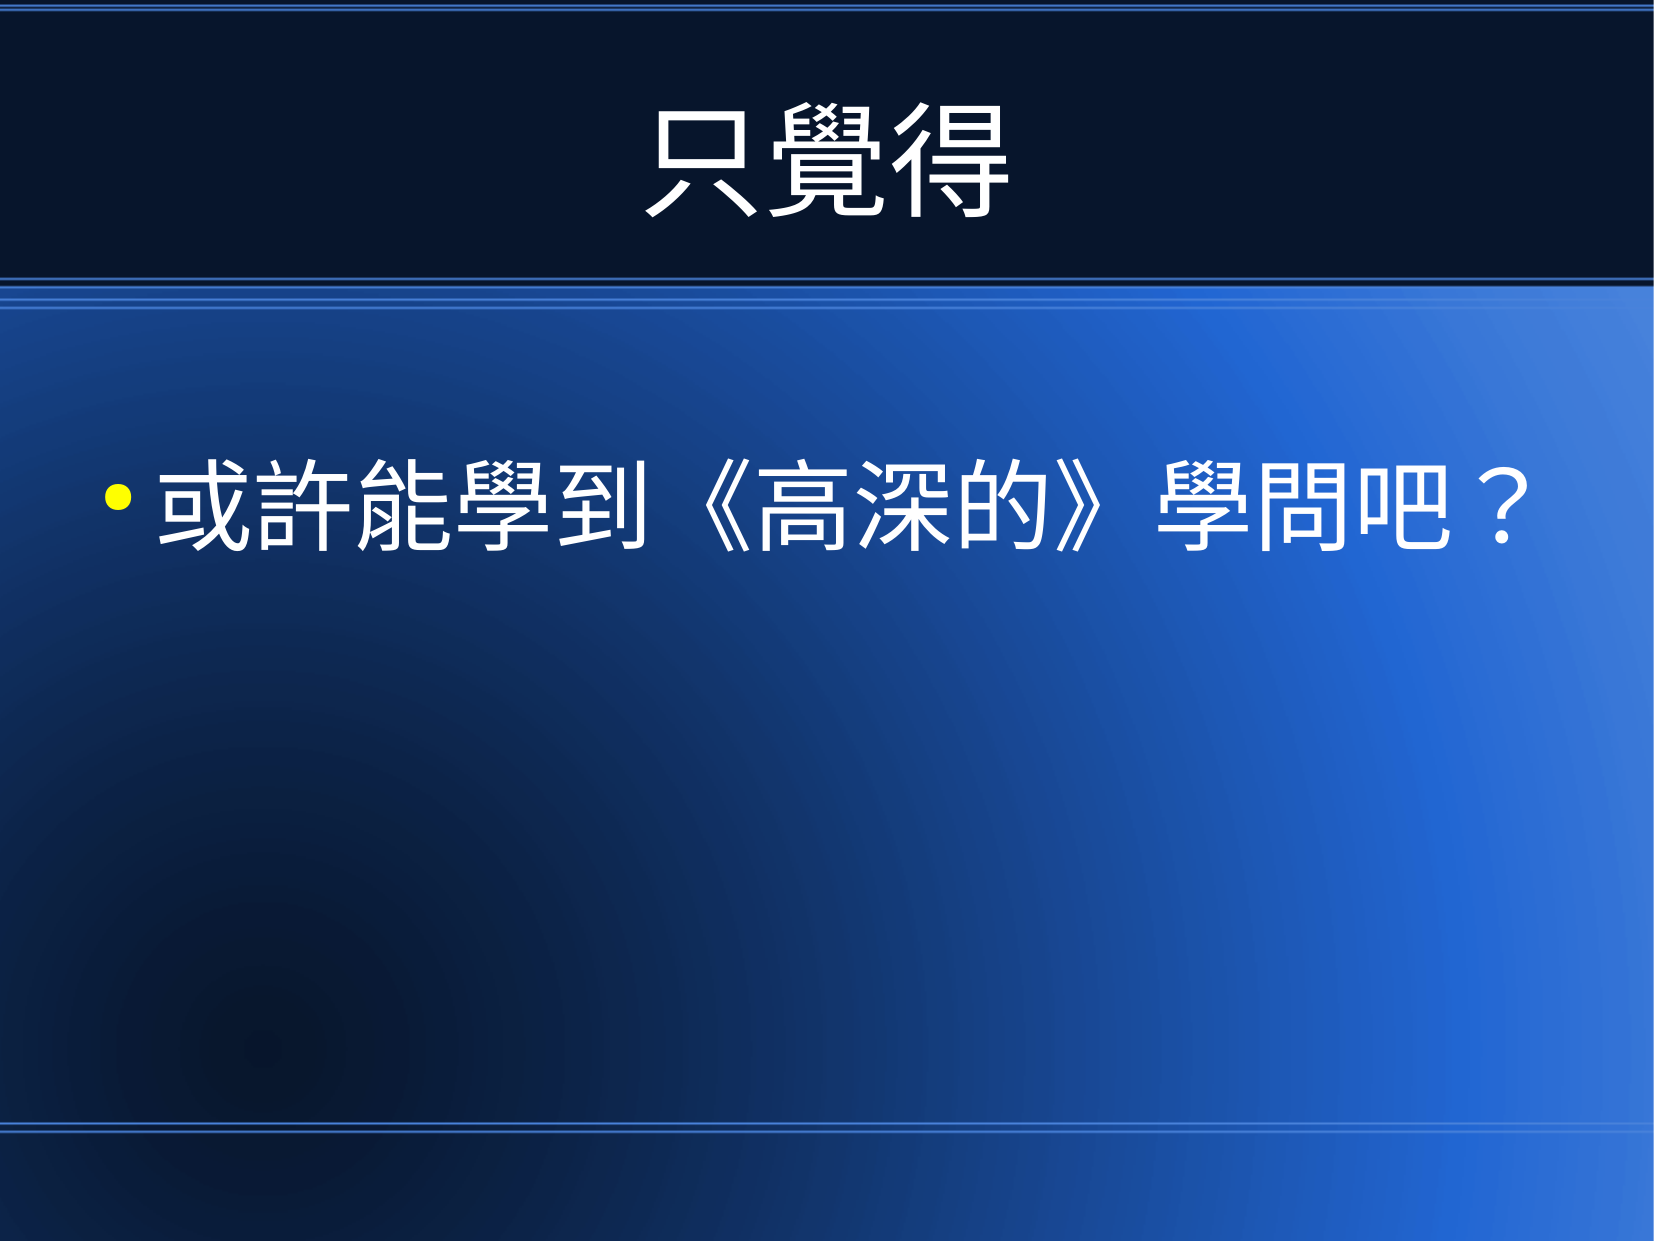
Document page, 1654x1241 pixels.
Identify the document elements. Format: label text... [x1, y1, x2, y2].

title 只覺得 [82, 49, 1571, 257]
picture [0, 0, 1654, 1241]
list 或許能學到《高深的》學問吧？ [82, 355, 1571, 1241]
